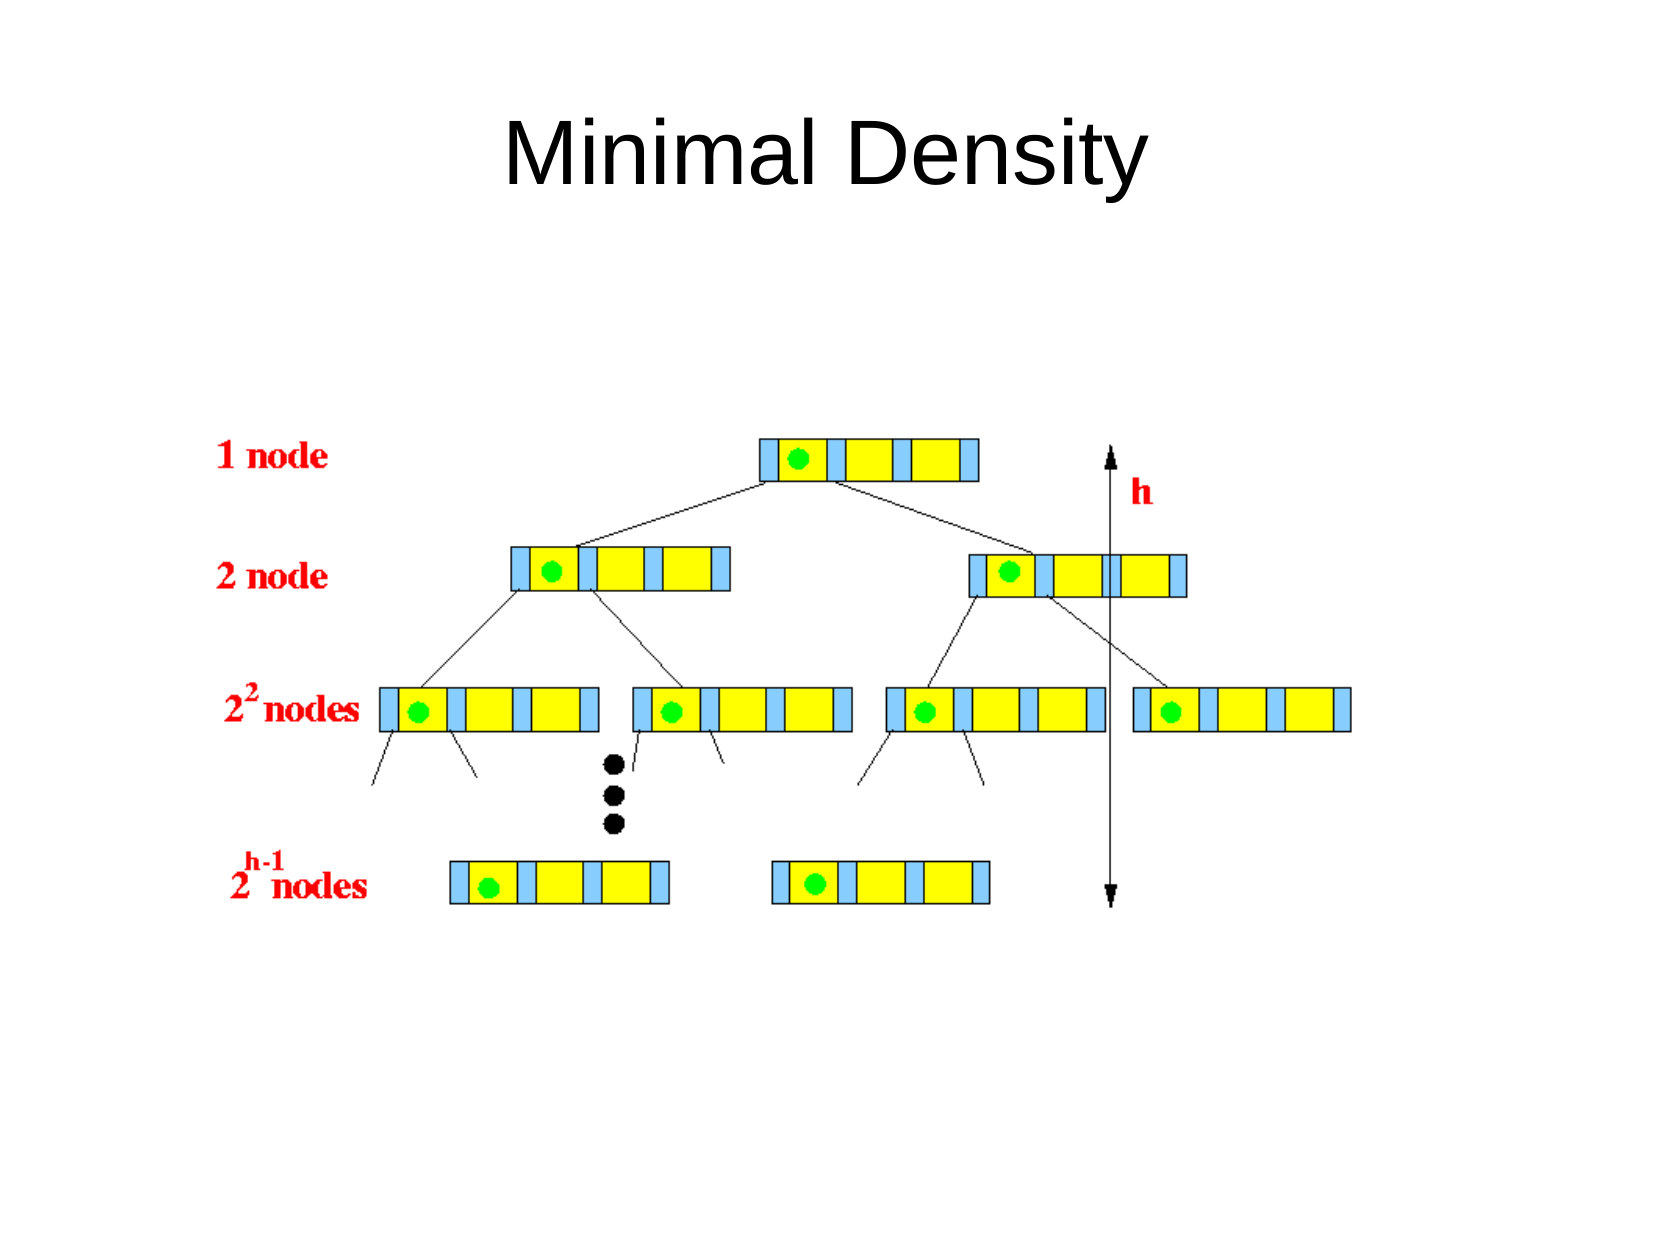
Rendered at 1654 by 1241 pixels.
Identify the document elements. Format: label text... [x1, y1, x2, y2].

title Minimal Density [82, 49, 1571, 257]
picture [187, 412, 1391, 922]
